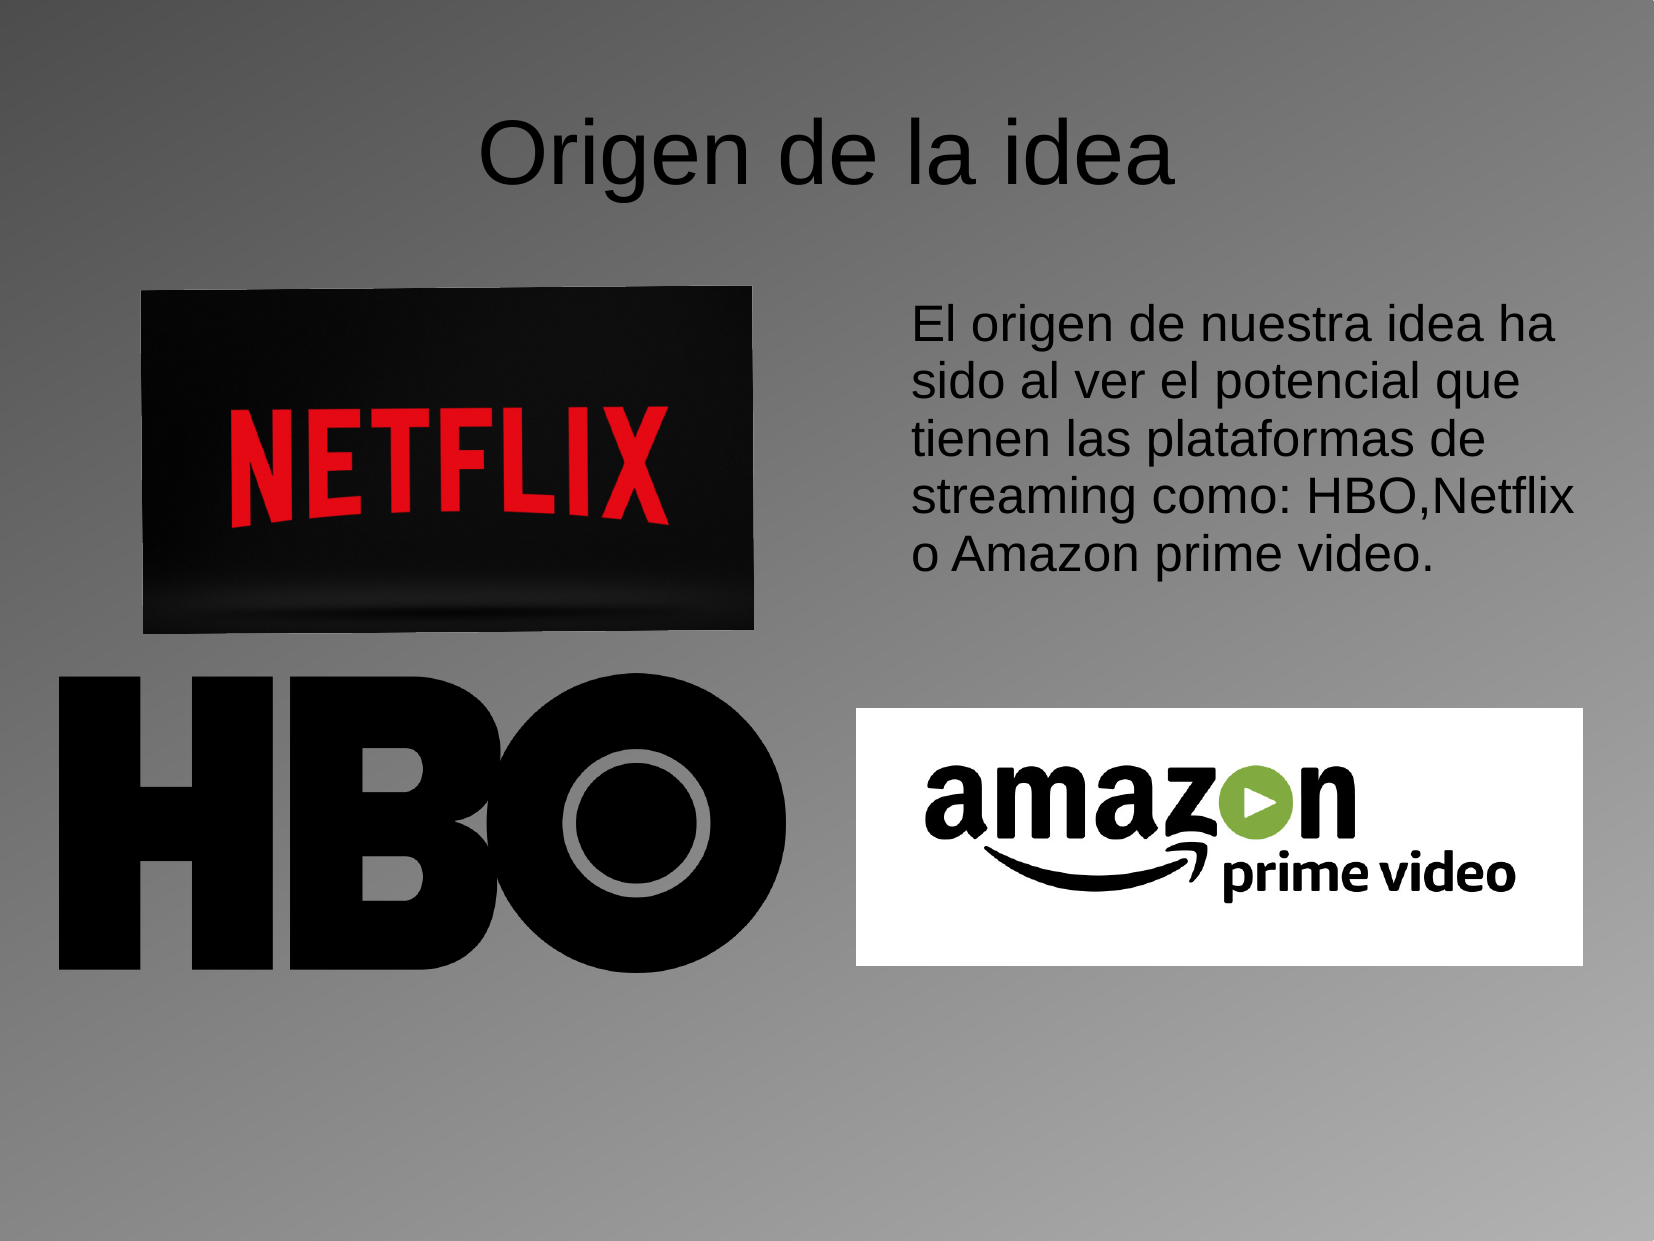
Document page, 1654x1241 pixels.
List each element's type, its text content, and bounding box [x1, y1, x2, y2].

title Origen de la idea [82, 49, 1571, 257]
picture [140, 285, 754, 634]
picture [59, 673, 786, 973]
picture [856, 708, 1583, 966]
list El origen de nuestra idea ha sido al ver el potencial que tienen las plataformas de streaming como: HBO,Netflix o Amazon prime video. [856, 294, 1583, 638]
